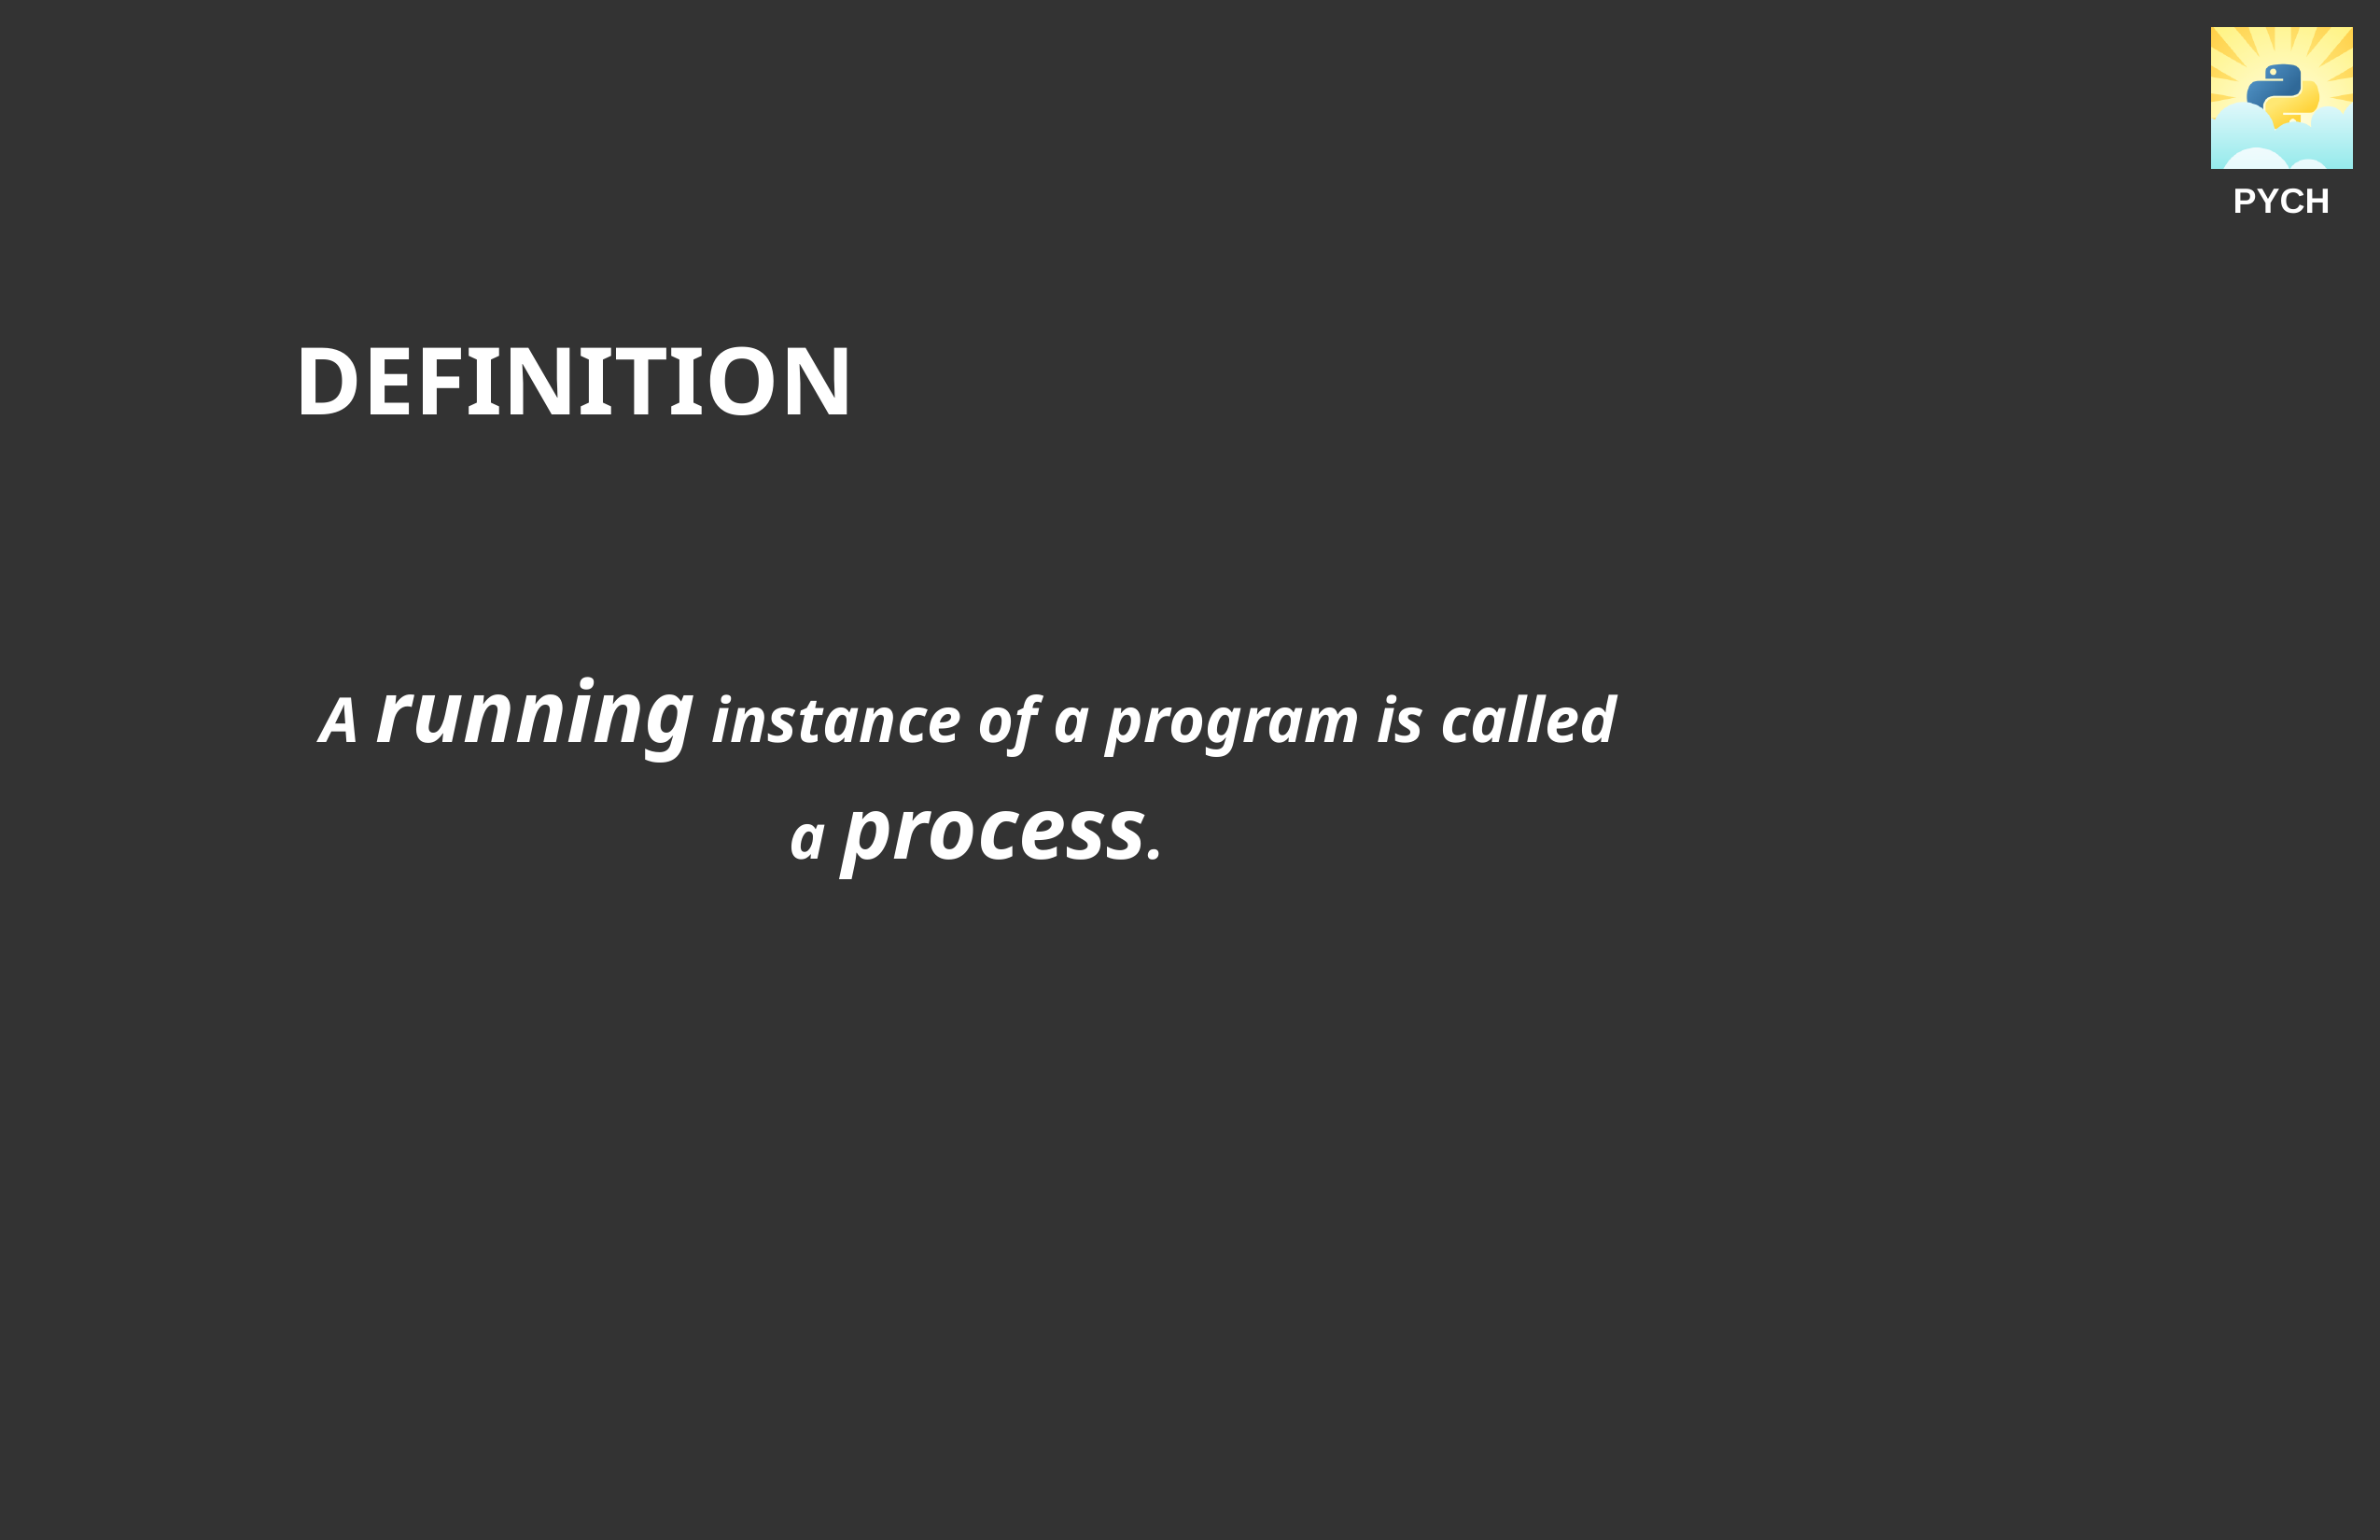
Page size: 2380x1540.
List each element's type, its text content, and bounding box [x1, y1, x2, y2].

text_box PYCH [2219, 174, 2345, 228]
picture [2211, 27, 2353, 169]
text_box A running instance of a program is called a process. [306, 644, 2056, 940]
text_box DEFINITION [280, 308, 801, 441]
